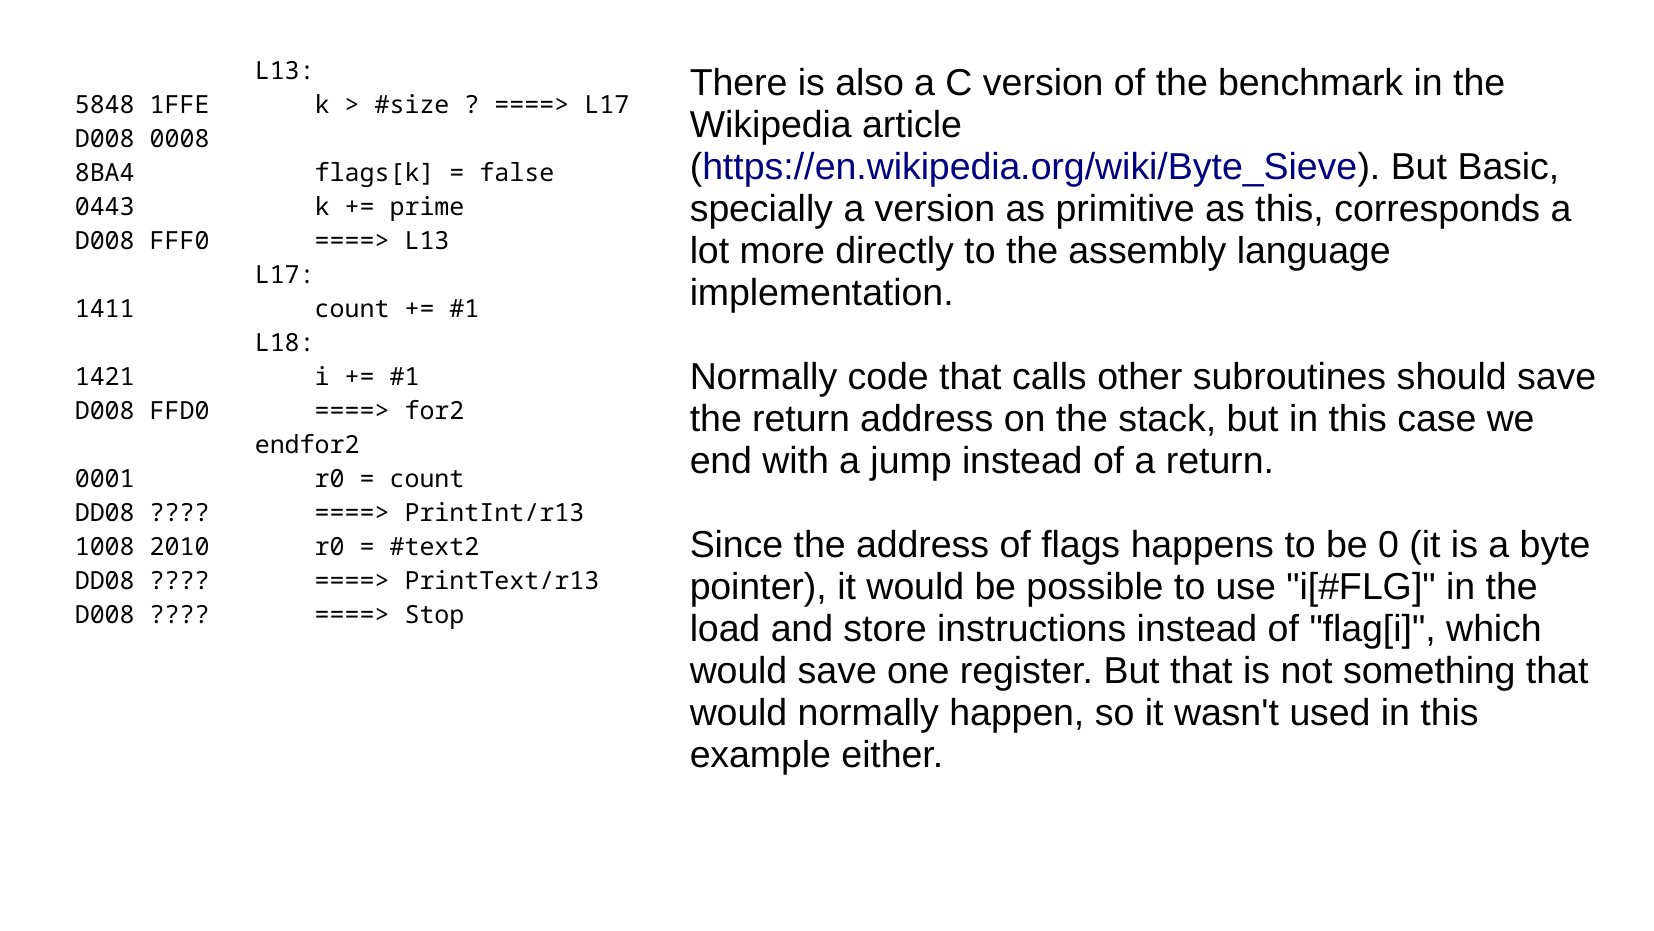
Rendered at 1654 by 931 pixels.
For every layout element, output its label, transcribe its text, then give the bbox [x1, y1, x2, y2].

text_box There is also a C version of the benchmark in the Wikipedia article (https://en.wikipedia.org/wiki/Byte_Sieve). But Basic, specially a version as primitive as this, corresponds a lot more directly to the assembly language implementation. Normally code that calls other subroutines should save the return address on the stack, but in this case we end with a jump instead of a return. Since the address of flags happens to be 0 (it is a byte pointer), it would be possible to use "i[#FLG]" in the load and store instructions instead of "flag[i]", which would save one register. But that is not something that would normally happen, so it wasn't used in this example either. [675, 54, 1621, 886]
text_box L13: 5848 1FFE k > #size ? ====> L17 D008 0008 8BA4 flags[k] = false 0443 k += prime D008 FFF0 ====> L13 L17: 1411 count += #1 L18: 1421 i += #1 D008 FFD0 ====> for2 endfor2 0001 r0 = count DD08 ???? ====> PrintInt/r13 1008 2010 r0 = #text2 DD08 ???? ====> PrintText/r13 D008 ???? ====> Stop [60, 45, 826, 661]
